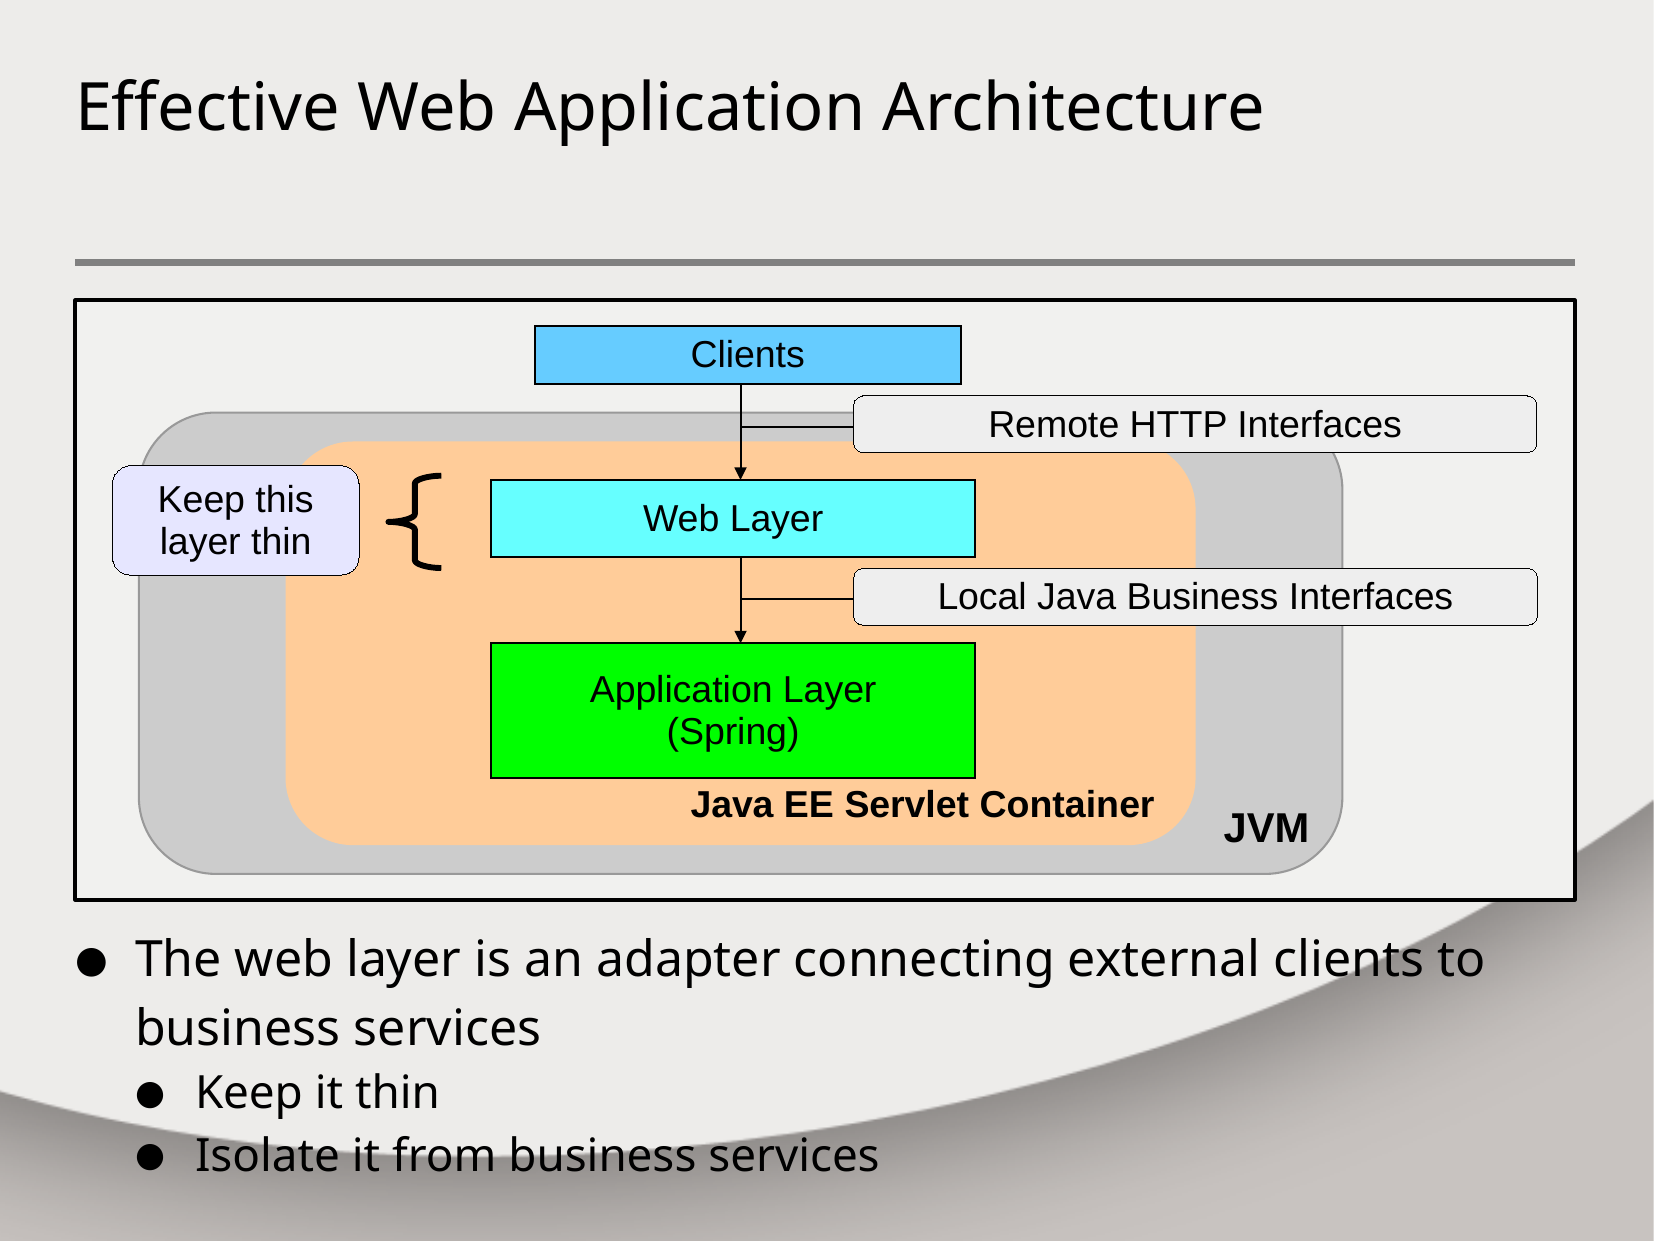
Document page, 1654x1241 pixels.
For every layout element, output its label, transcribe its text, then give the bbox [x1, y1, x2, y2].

picture [0, 0, 1654, 1241]
list The web layer is an adapter connecting external clients to business services Keep it thin Isolate it from business services [75, 300, 1576, 1163]
title Effective Web Application Architecture [75, 75, 1576, 226]
